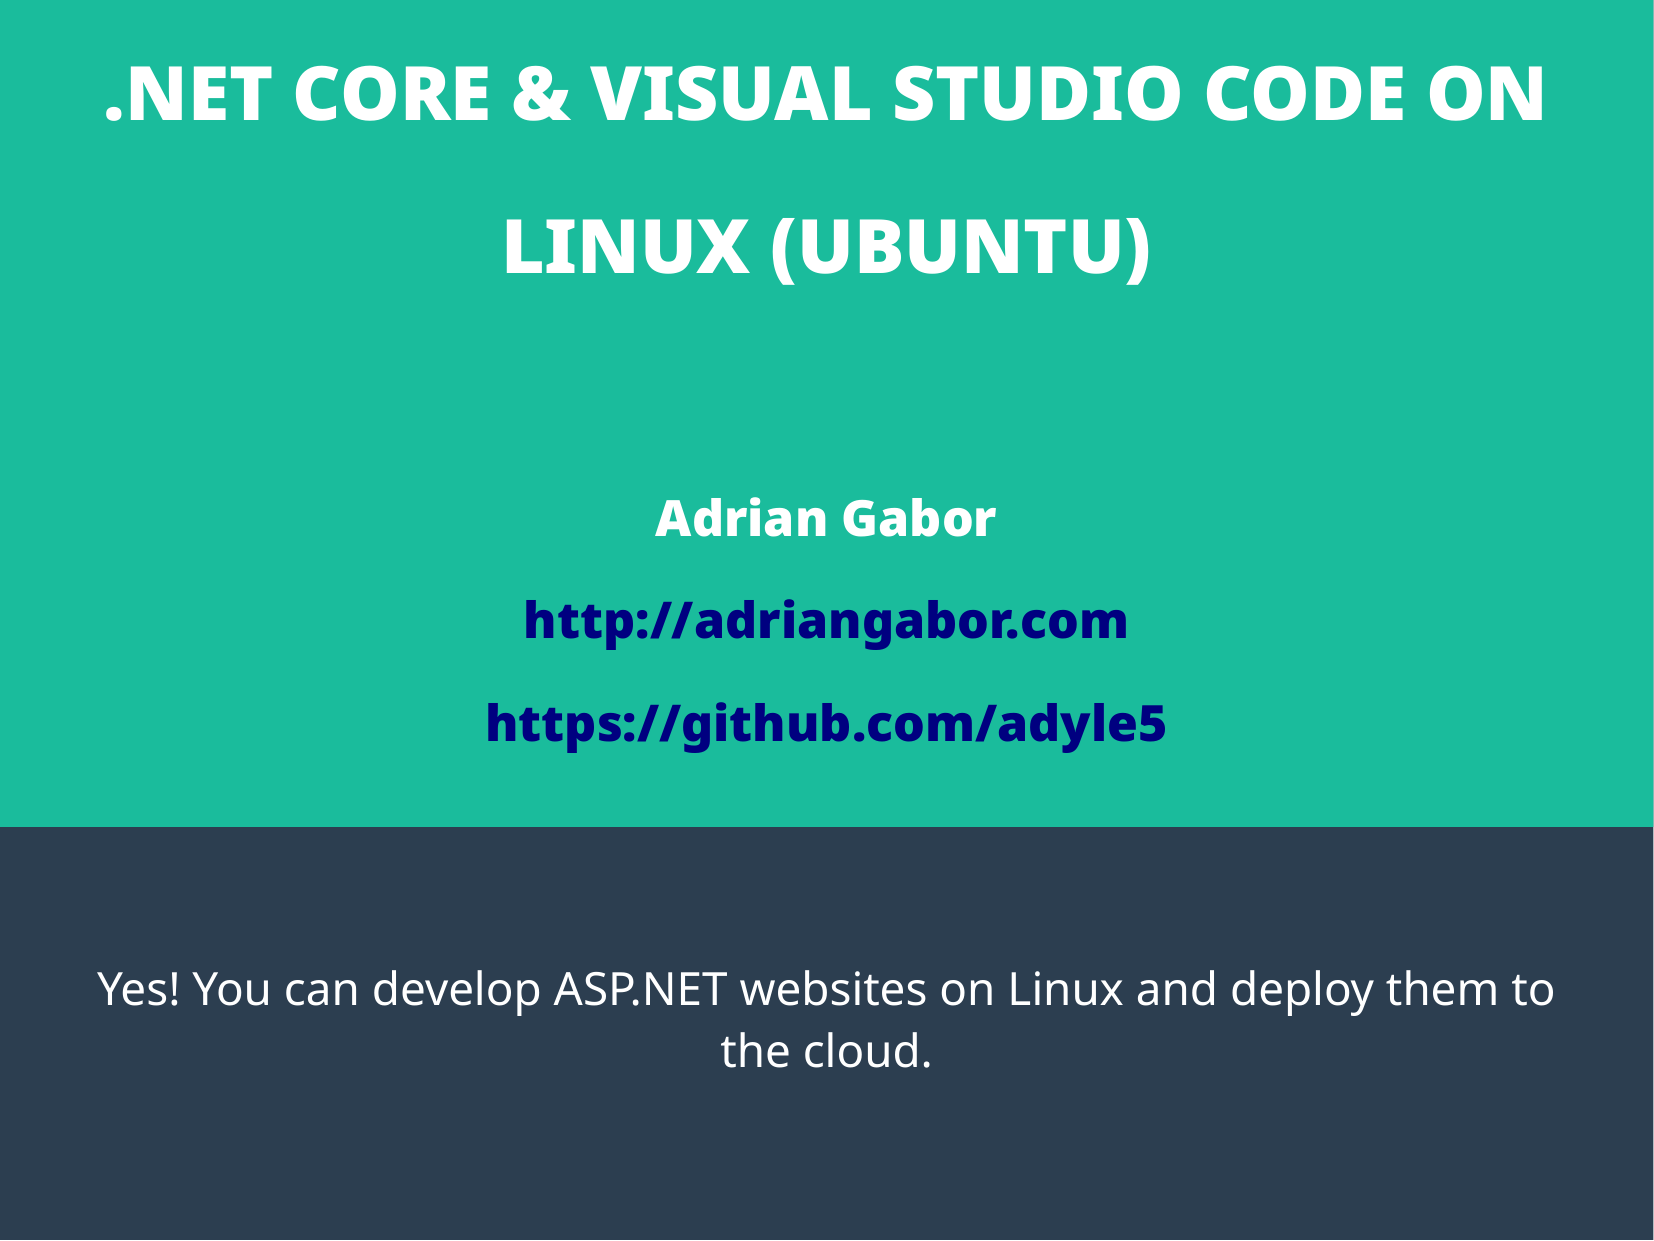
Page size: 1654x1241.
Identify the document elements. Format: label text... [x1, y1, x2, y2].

title .NET CORE & VISUAL STUDIO CODE ON LINUX (UBUNTU) Adrian Gabor http://adriangabor.com https://github.com/adyle5 [59, 66, 1595, 678]
subtitle Yes! You can develop ASP.NET websites on Linux and deploy them to the cloud. [59, 856, 1595, 1182]
